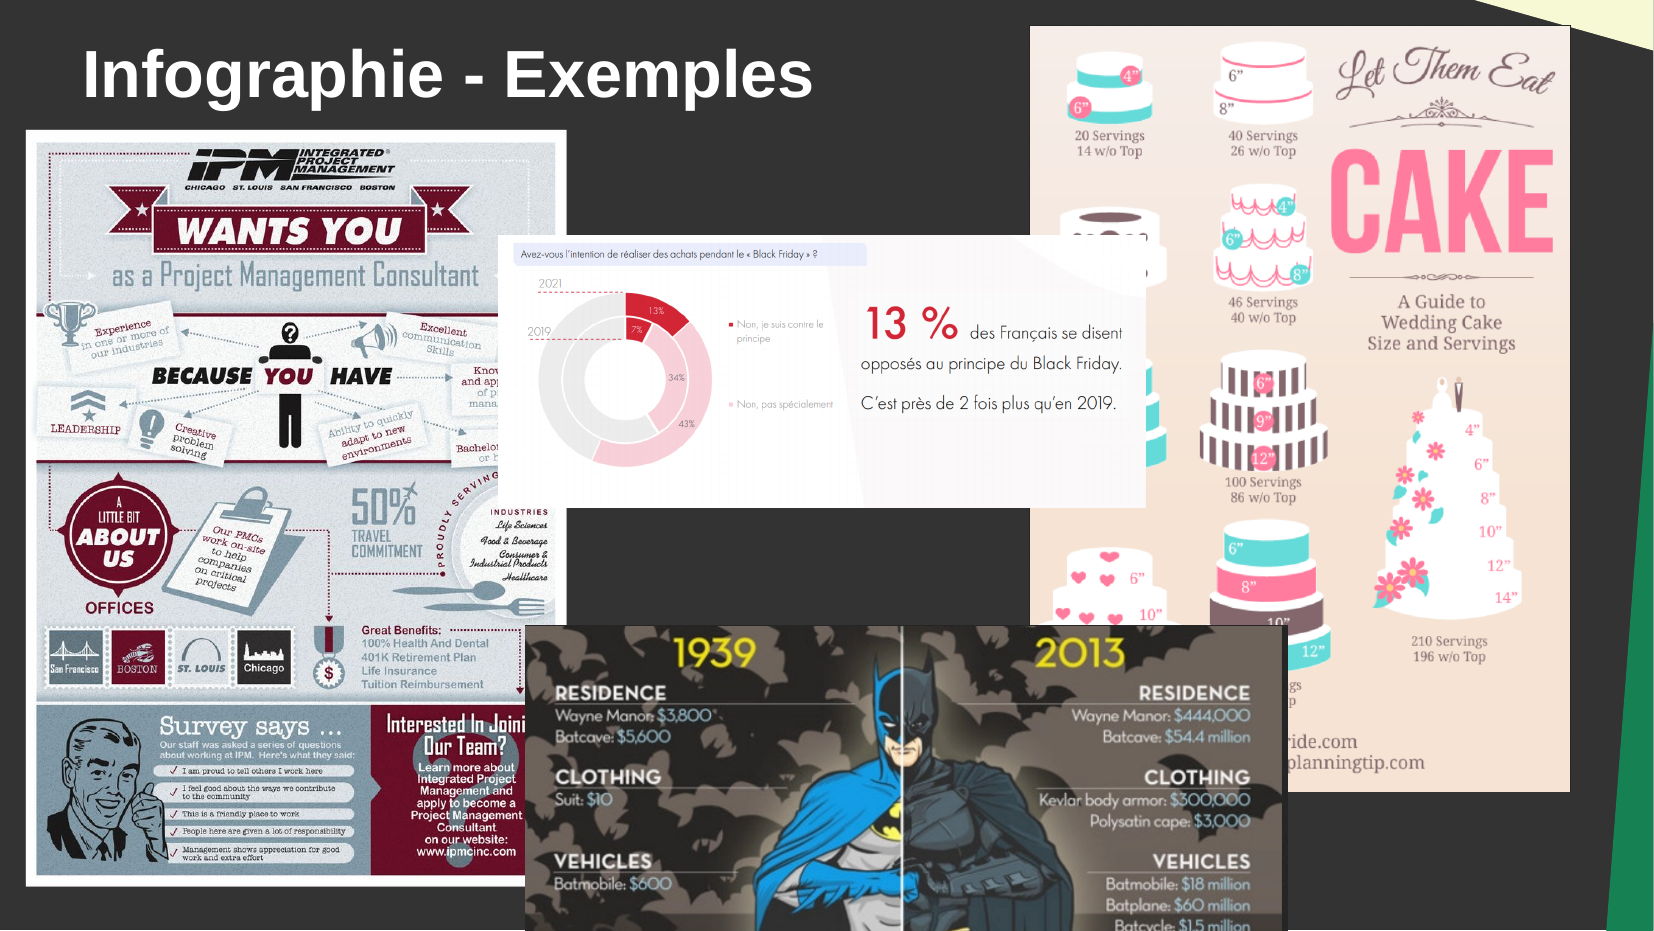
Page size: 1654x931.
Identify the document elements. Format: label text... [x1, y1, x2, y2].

title Infographie - Exemples [82, 37, 1029, 122]
text_box [1606, 313, 1654, 931]
picture [25, 25, 1571, 931]
text_box [1474, 0, 1654, 51]
